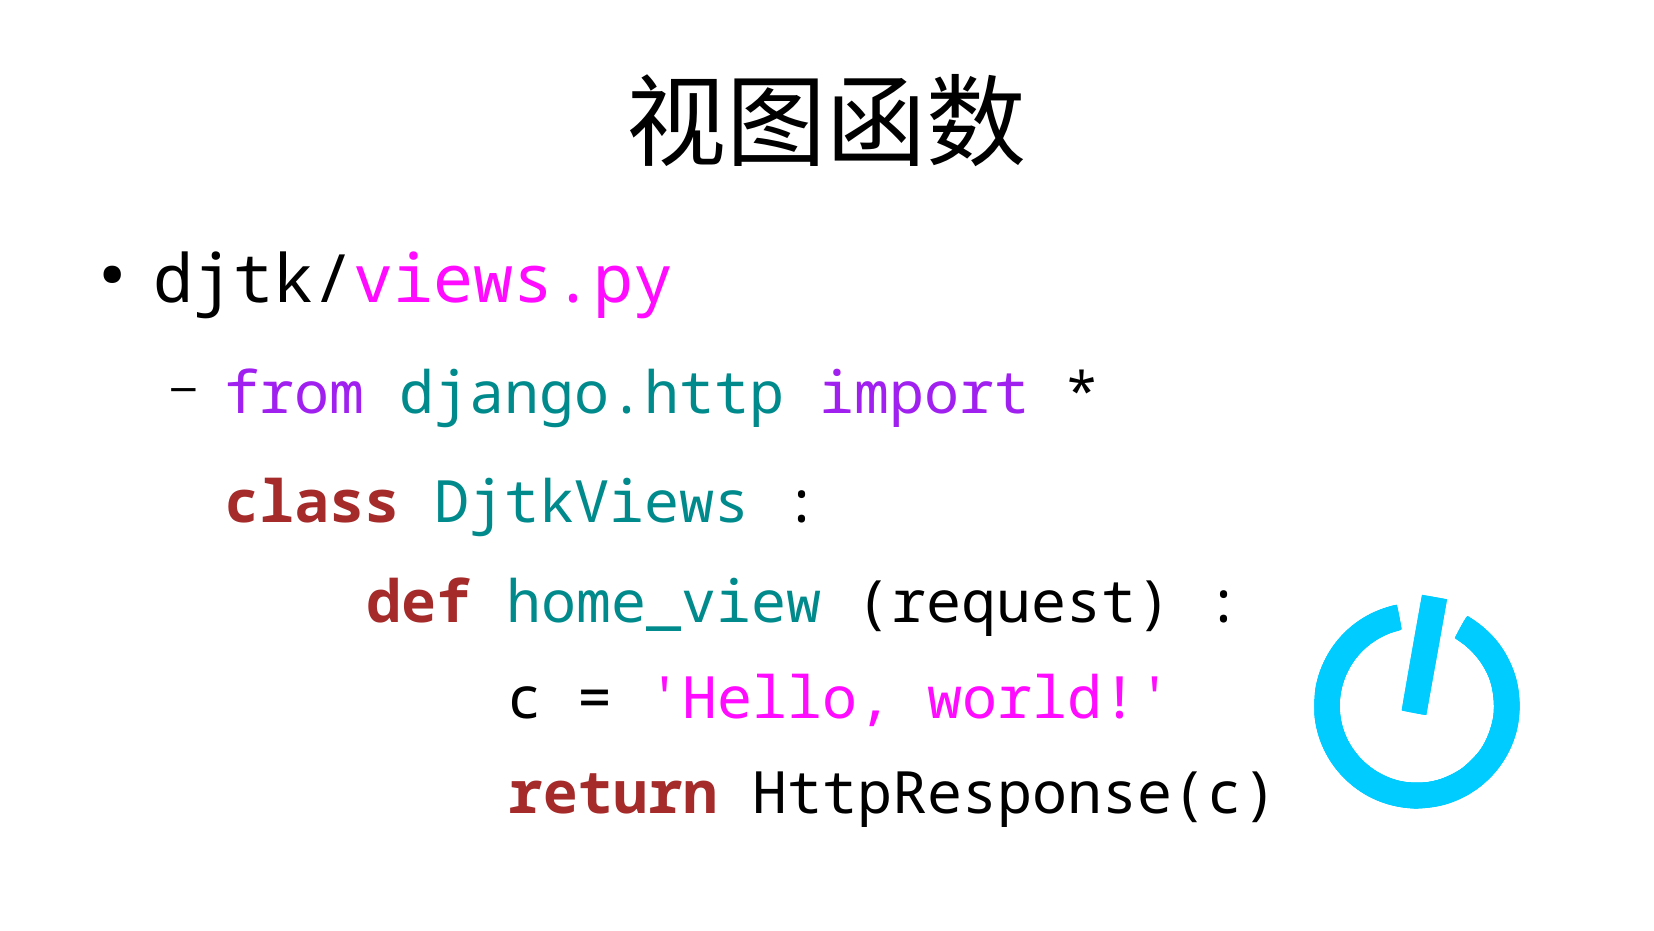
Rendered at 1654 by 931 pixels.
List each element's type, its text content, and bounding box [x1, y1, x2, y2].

list djtk/views.py from django.http import * class DjtkViews : def home_view (request) : c = 'Hello, world!' return HttpResponse(c) [82, 217, 1571, 851]
title 视图函数 [82, 37, 1571, 193]
